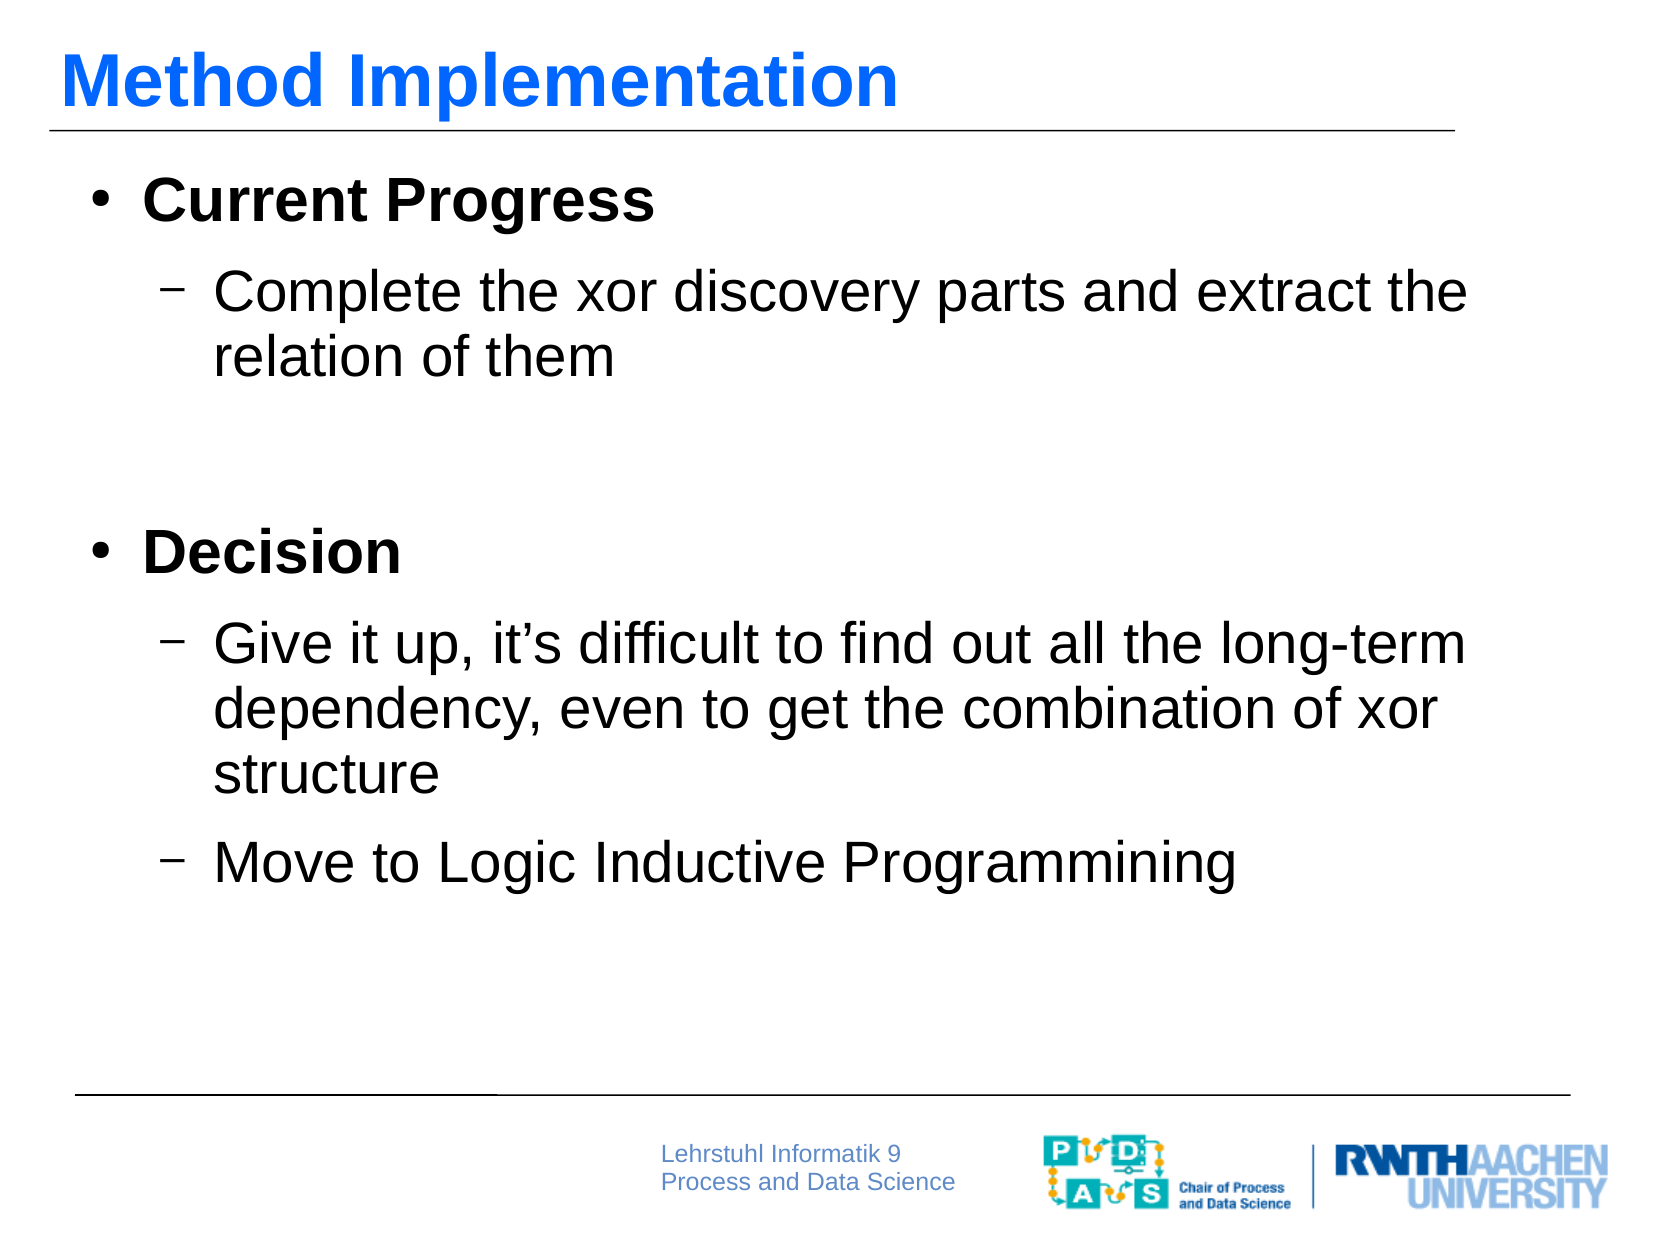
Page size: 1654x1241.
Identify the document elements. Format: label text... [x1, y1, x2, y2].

picture [1005, 1090, 1647, 1241]
list Current Progress Complete the xor discovery parts and extract the relation of them Decision Give it up, it’s difficult to find out all the long-term dependency, even to get the combination of xor structure Move to Logic Inductive Programmining [71, 165, 1561, 1021]
title Method Implementation [60, 30, 1549, 131]
